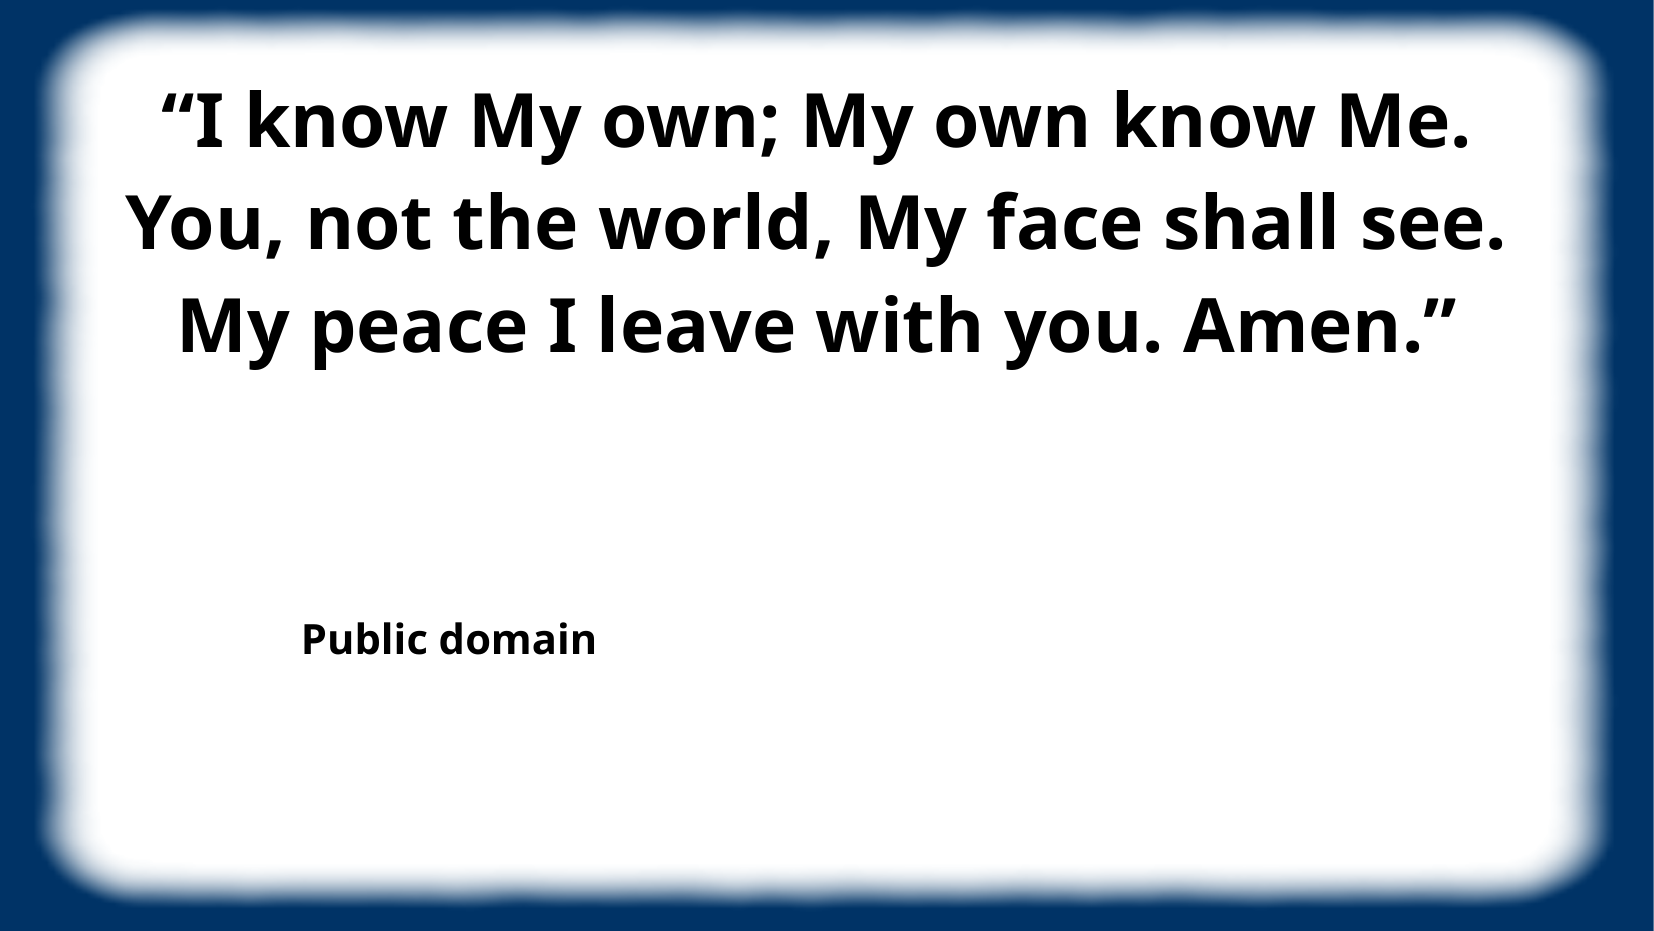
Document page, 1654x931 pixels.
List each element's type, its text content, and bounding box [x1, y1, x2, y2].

text_box “I know My own; My own know Me. You, not the world, My face shall see. My peace I leave with you. Amen.” Public domain [90, 60, 1546, 706]
picture [0, 0, 1654, 931]
